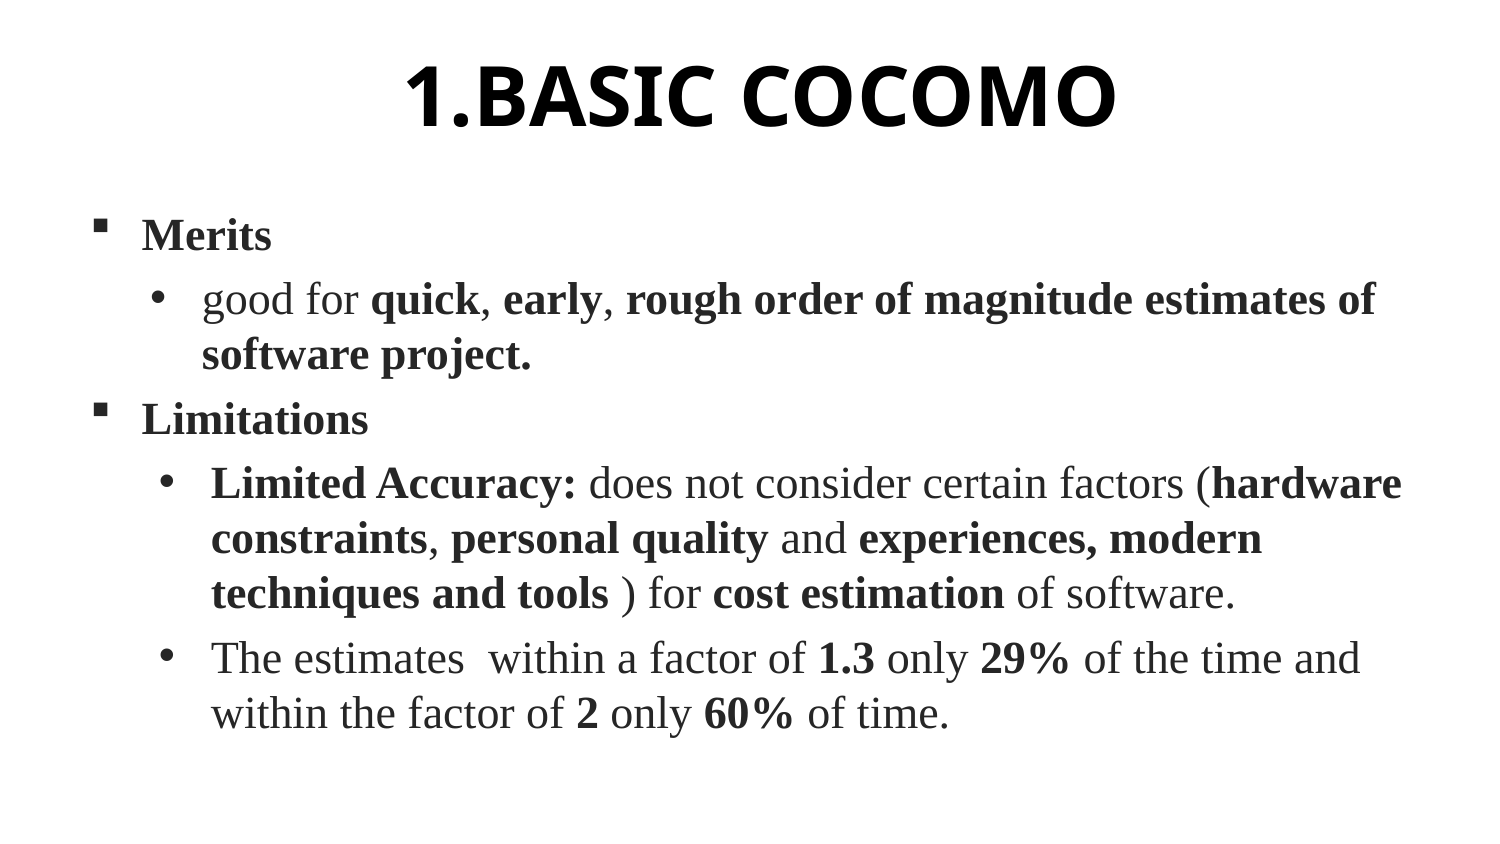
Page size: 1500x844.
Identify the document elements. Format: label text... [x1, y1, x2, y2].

title 1.Basic COCOMO [75, 23, 1425, 164]
list Merits good for quick, early, rough order of magnitude estimates of software project. Limitations Limited Accuracy: does not consider certain factors (hardware constraints, personal quality and experiences, modern techniques and tools ) for cost estimation of software. The estimates within a factor of 1.3 only 29% of the time and within the factor of 2 only 60% of time. [75, 196, 1425, 754]
